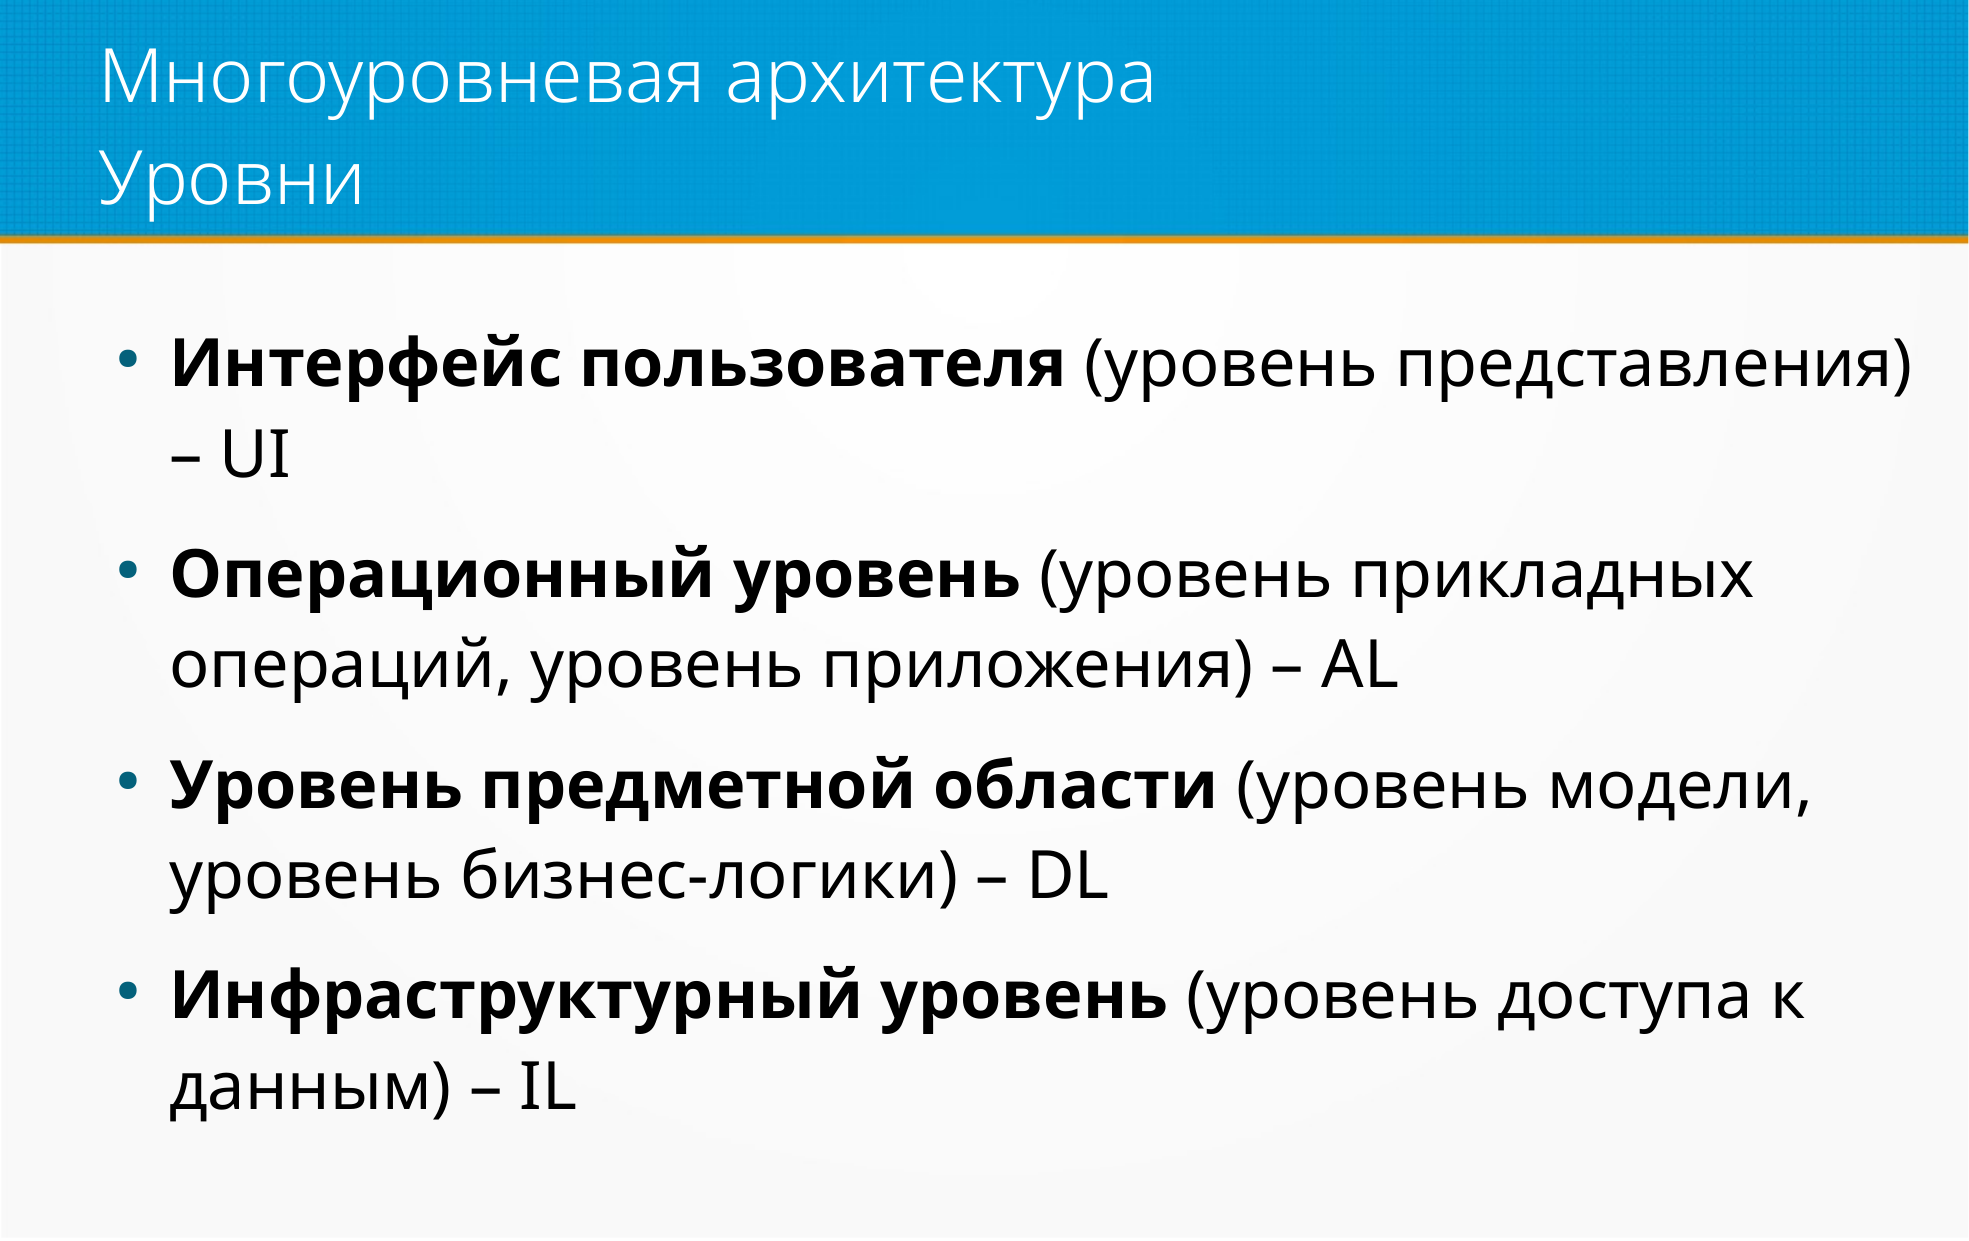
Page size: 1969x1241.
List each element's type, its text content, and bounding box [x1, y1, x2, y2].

picture [0, 233, 1969, 1241]
title Многоуровневая архитектура Уровни [98, 19, 1870, 227]
list Интерфейс пользователя (уровень представления) – UI Операционный уровень (уровень прикладных операций, уровень приложения) – AL Уровень предметной области (уровень модели, уровень бизнес-логики) – DL Инфраструктурный уровень (уровень доступа к данным) – IL [98, 315, 1949, 1193]
